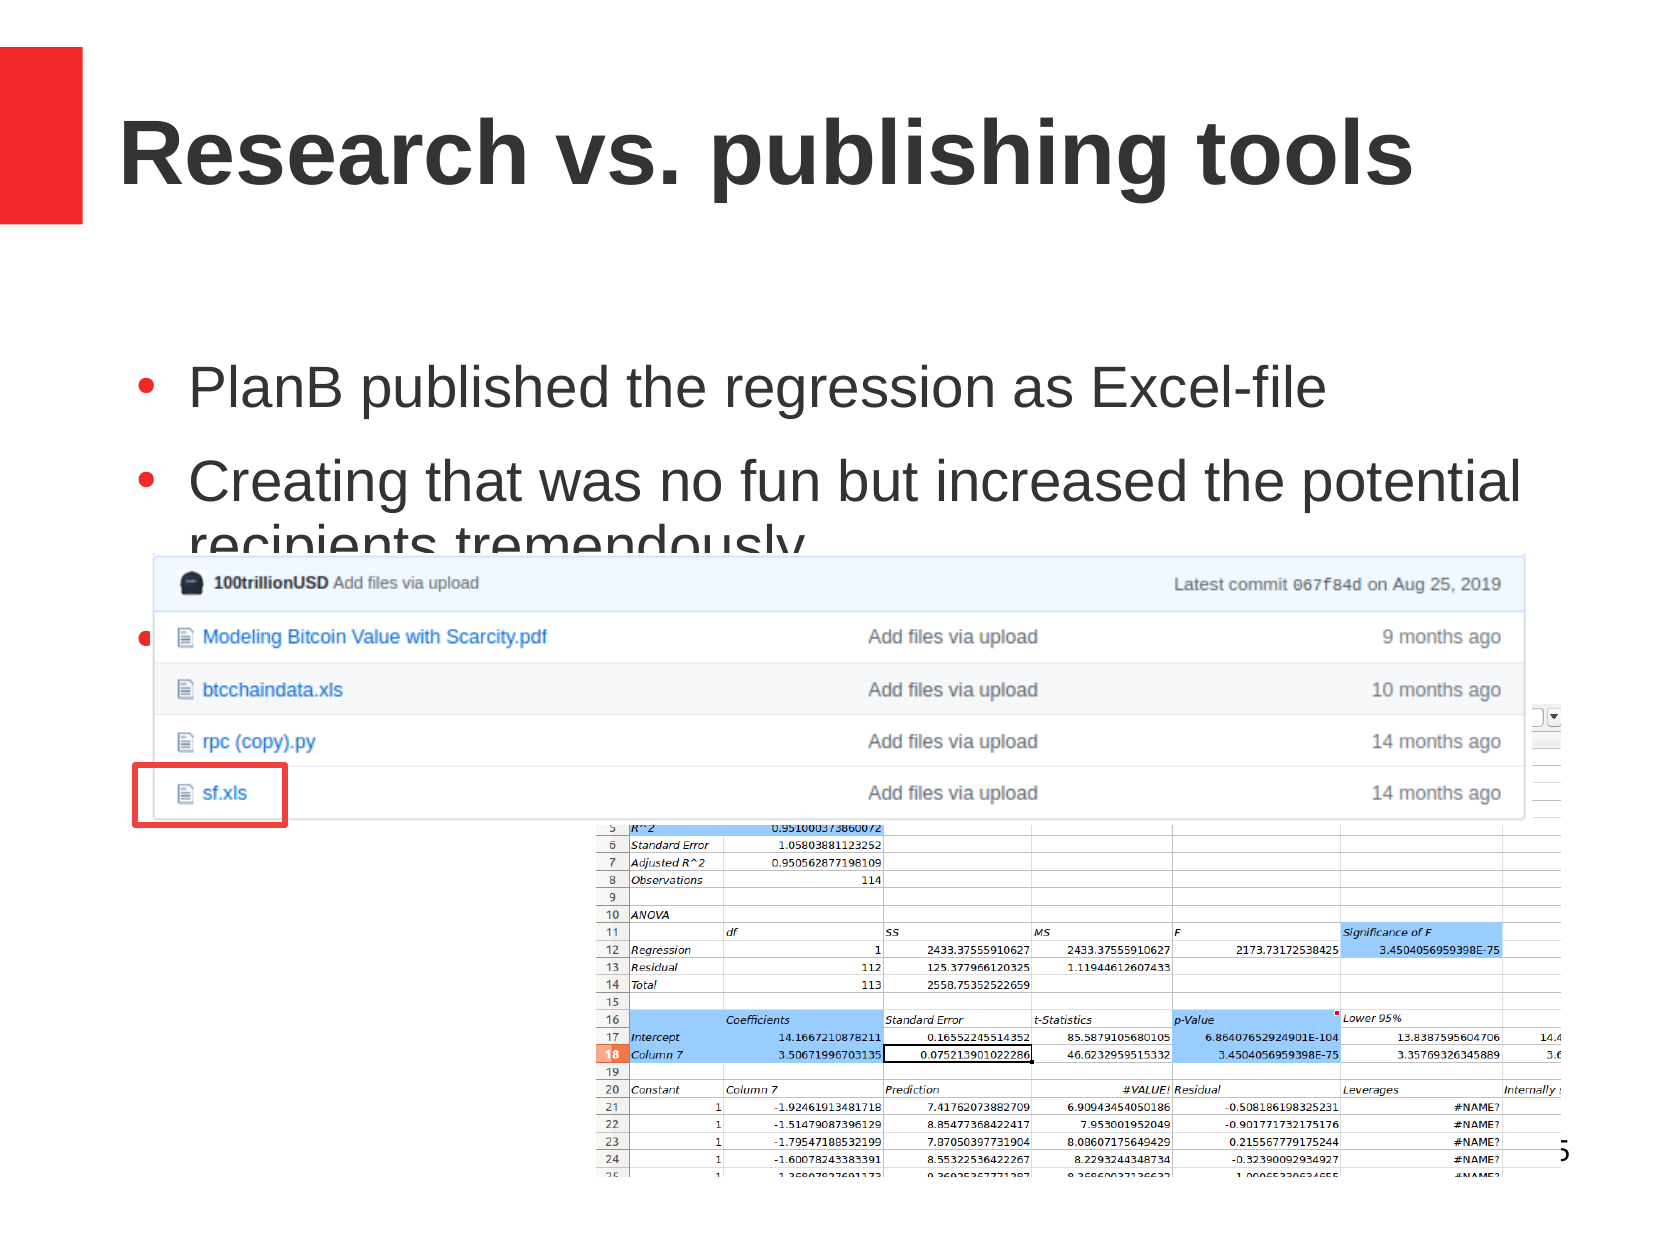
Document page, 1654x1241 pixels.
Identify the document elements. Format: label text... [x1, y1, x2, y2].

title Research vs. publishing tools [118, 45, 1571, 260]
picture [150, 768, 282, 822]
list PlanB published the regression as Excel-file Creating that was no fun but increased the potential recipients tremendously The tool for publishing data-science-results is not necessary the best tool for researching [118, 354, 1536, 1074]
picture [150, 553, 1561, 1177]
